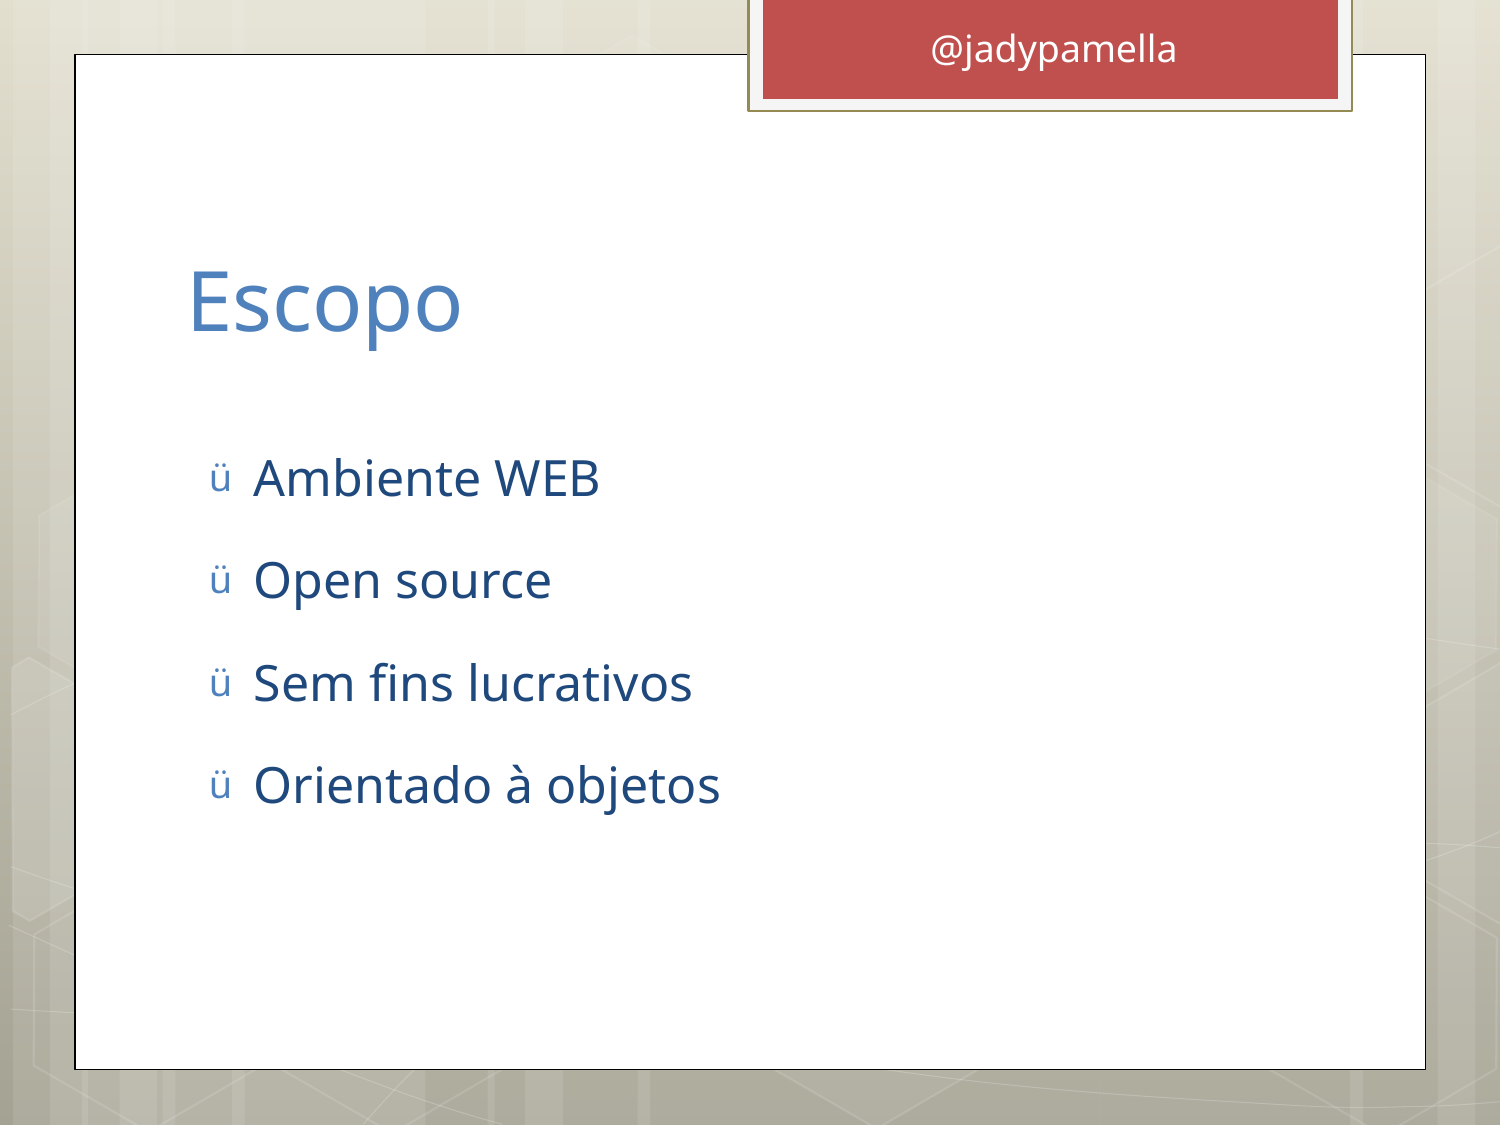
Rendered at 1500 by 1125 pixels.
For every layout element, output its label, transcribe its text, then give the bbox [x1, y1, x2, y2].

text_box @jadypamella [915, 17, 1211, 79]
title Escopo [171, 168, 1324, 357]
list Ambiente WEB Open source Sem fins lucrativos Orientado à objetos [171, 408, 1283, 1047]
